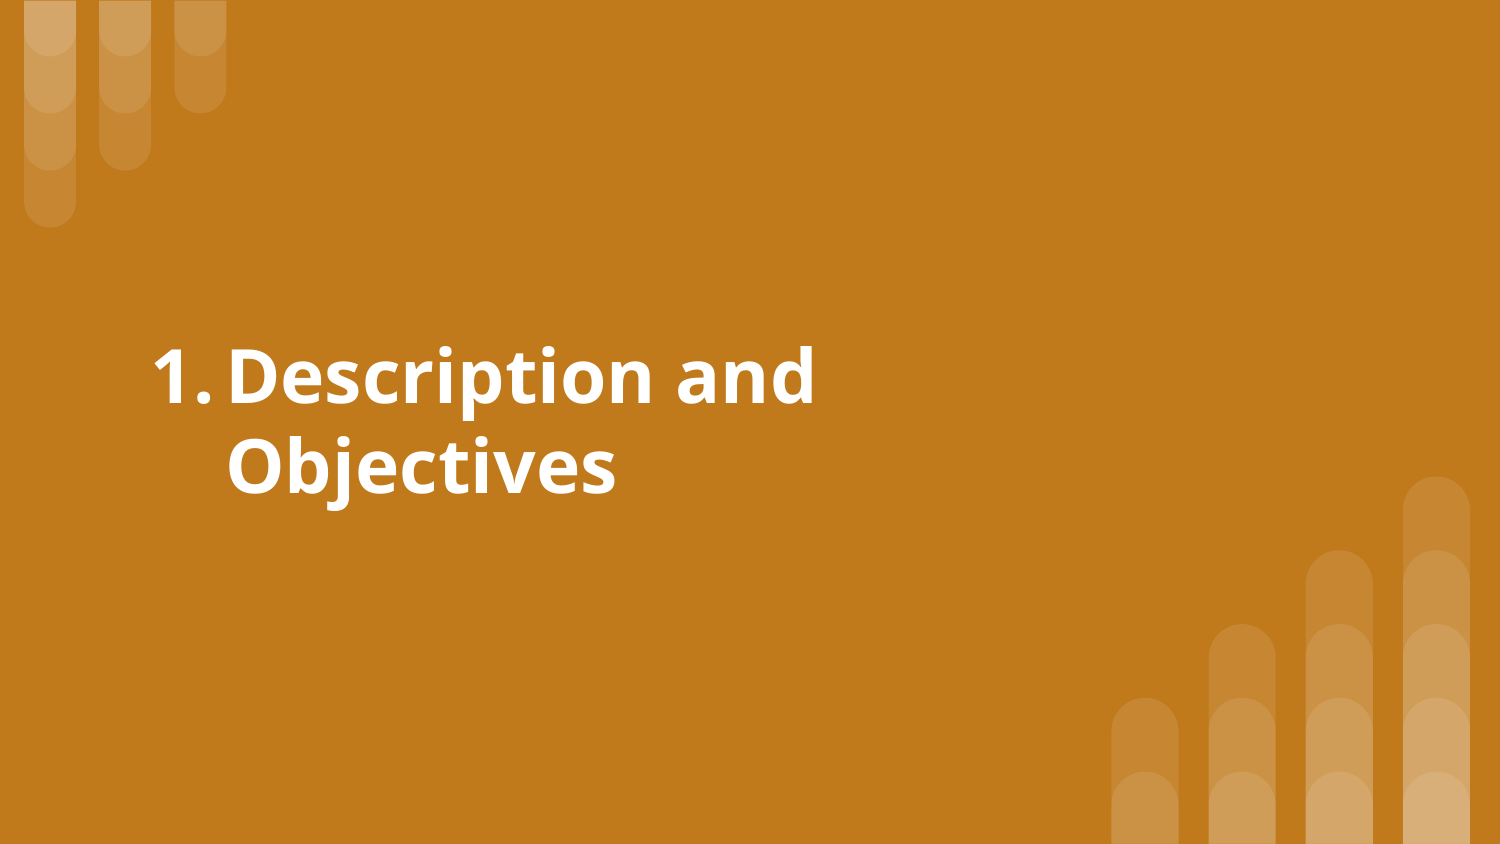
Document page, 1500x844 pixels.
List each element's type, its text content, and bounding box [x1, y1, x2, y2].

title Description and Objectives [135, 264, 1097, 572]
